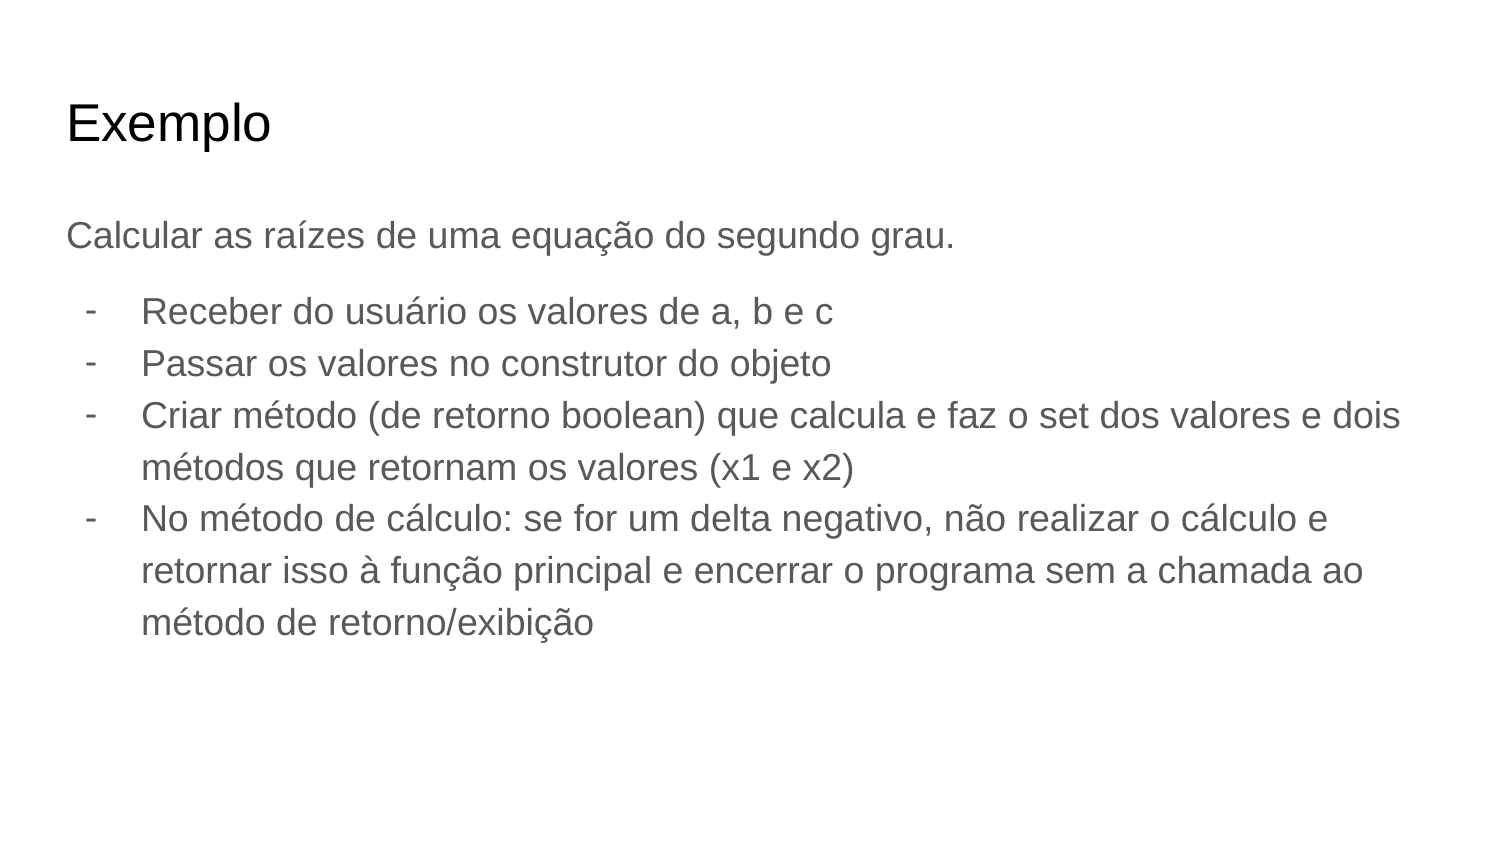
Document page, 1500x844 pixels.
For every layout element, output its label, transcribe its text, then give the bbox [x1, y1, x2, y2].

list Calcular as raízes de uma equação do segundo grau. Receber do usuário os valores de a, b e c Passar os valores no construtor do objeto Criar método (de retorno boolean) que calcula e faz o set dos valores e dois métodos que retornam os valores (x1 e x2) No método de cálculo: se for um delta negativo, não realizar o cálculo e retornar isso à função principal e encerrar o programa sem a chamada ao método de retorno/exibição [51, 189, 1449, 750]
title Exemplo [51, 72, 1449, 167]
